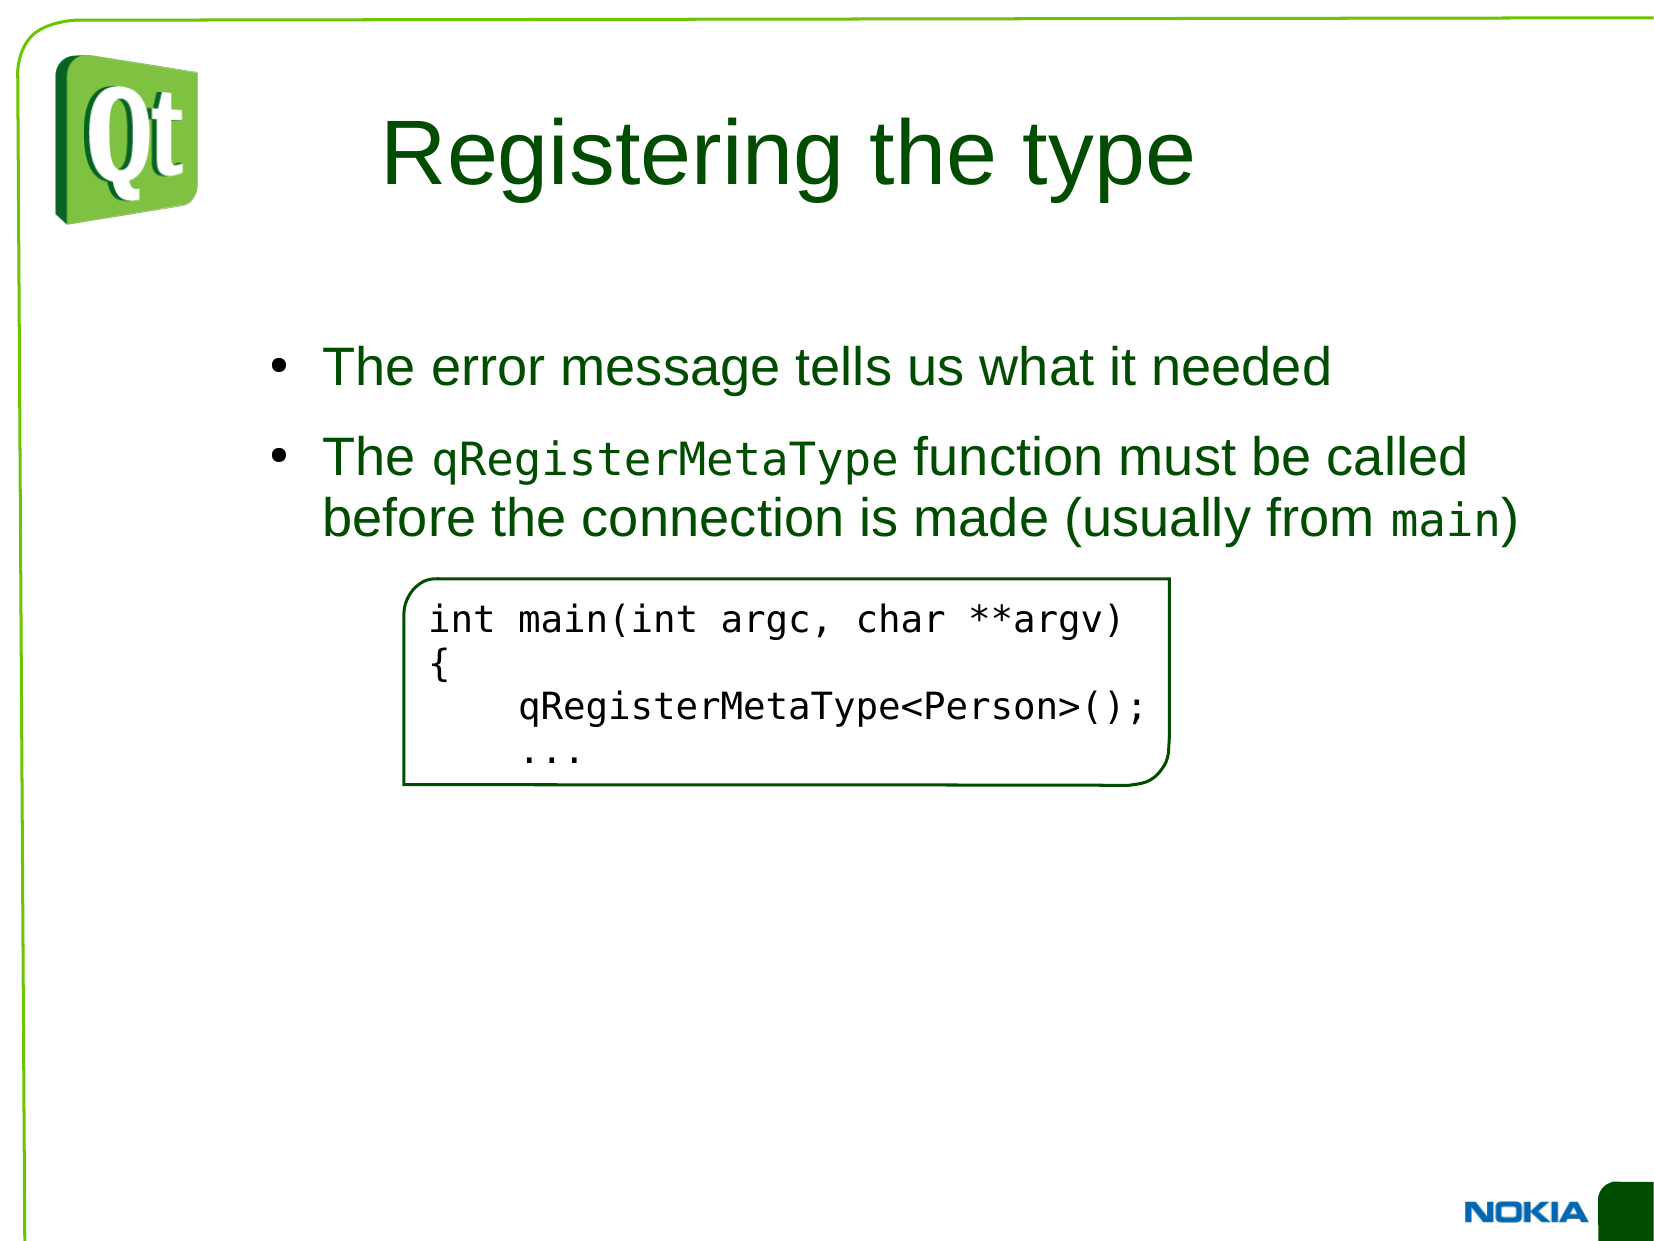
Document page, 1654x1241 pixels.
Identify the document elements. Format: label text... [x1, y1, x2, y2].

text_box int main(int argc, char **argv) { qRegisterMetaType<Person>(); ... [413, 590, 1164, 780]
picture [1465, 1201, 1589, 1223]
list The error message tells us what it needed The qRegisterMetaType function must be called before the connection is made (usually from main) [251, 336, 1571, 1100]
picture [55, 55, 198, 225]
title Registering the type [251, 49, 1327, 257]
